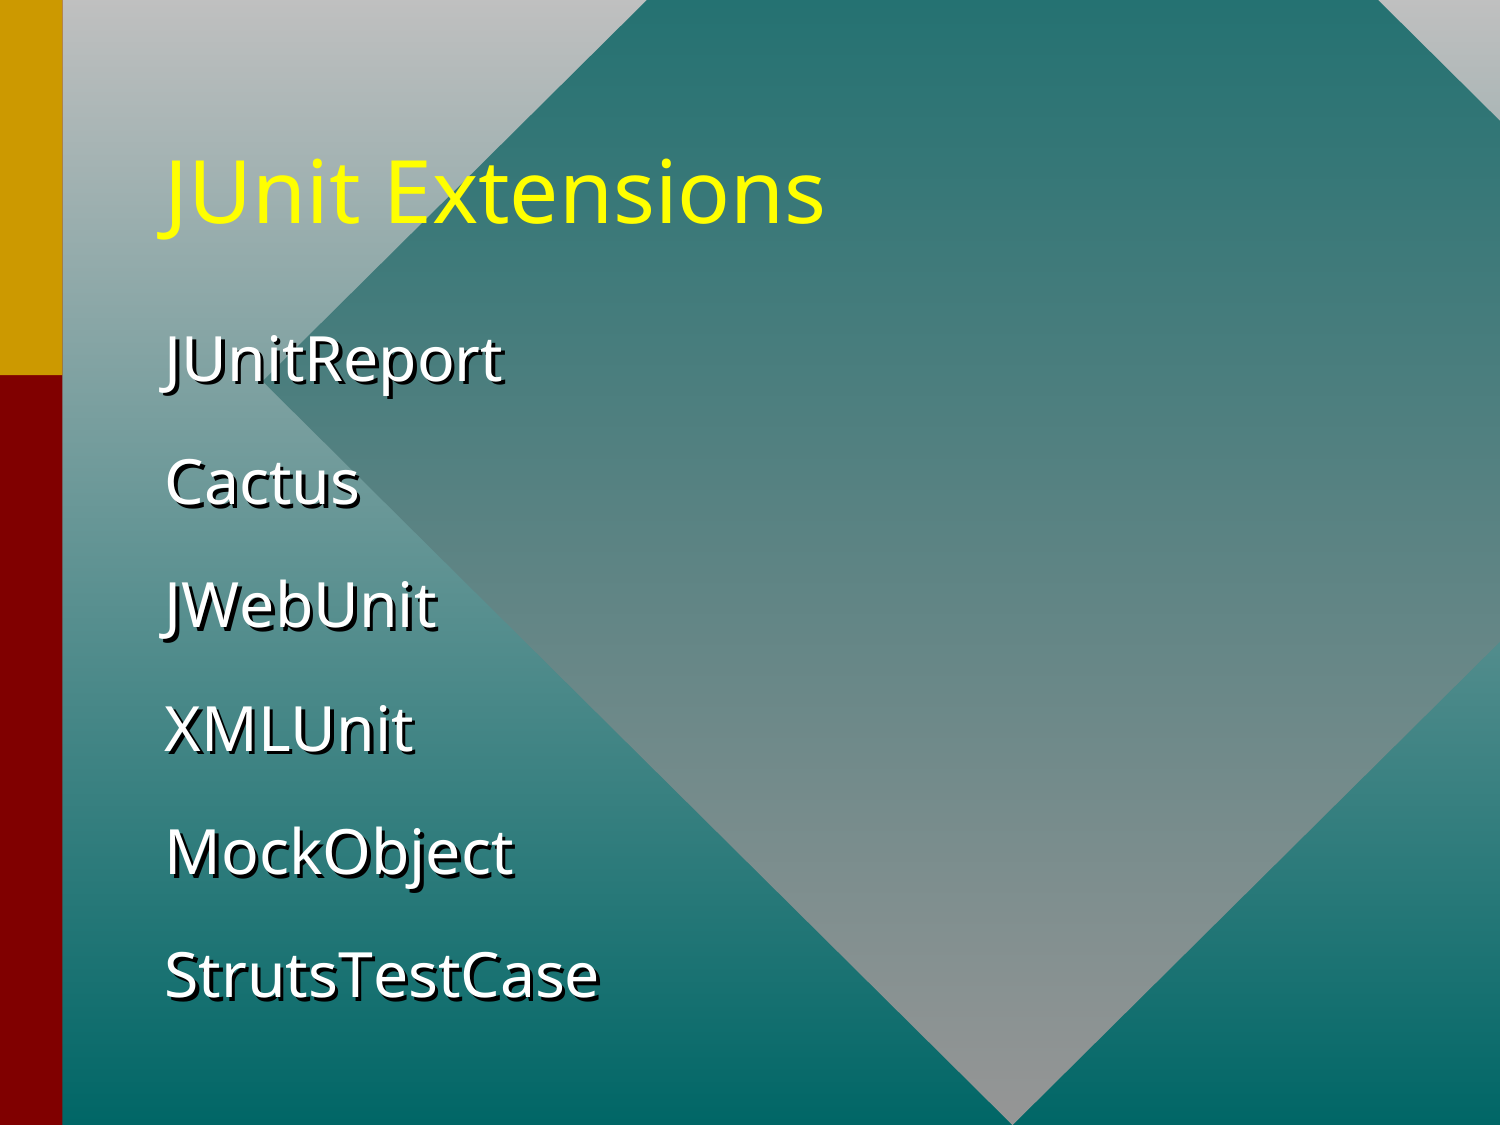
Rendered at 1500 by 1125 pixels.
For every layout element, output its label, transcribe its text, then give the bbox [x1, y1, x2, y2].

list JUnitReport Cactus JWebUnit XMLUnit MockObject StrutsTestCase [149, 312, 1388, 976]
title JUnit Extensions [150, 99, 1351, 288]
